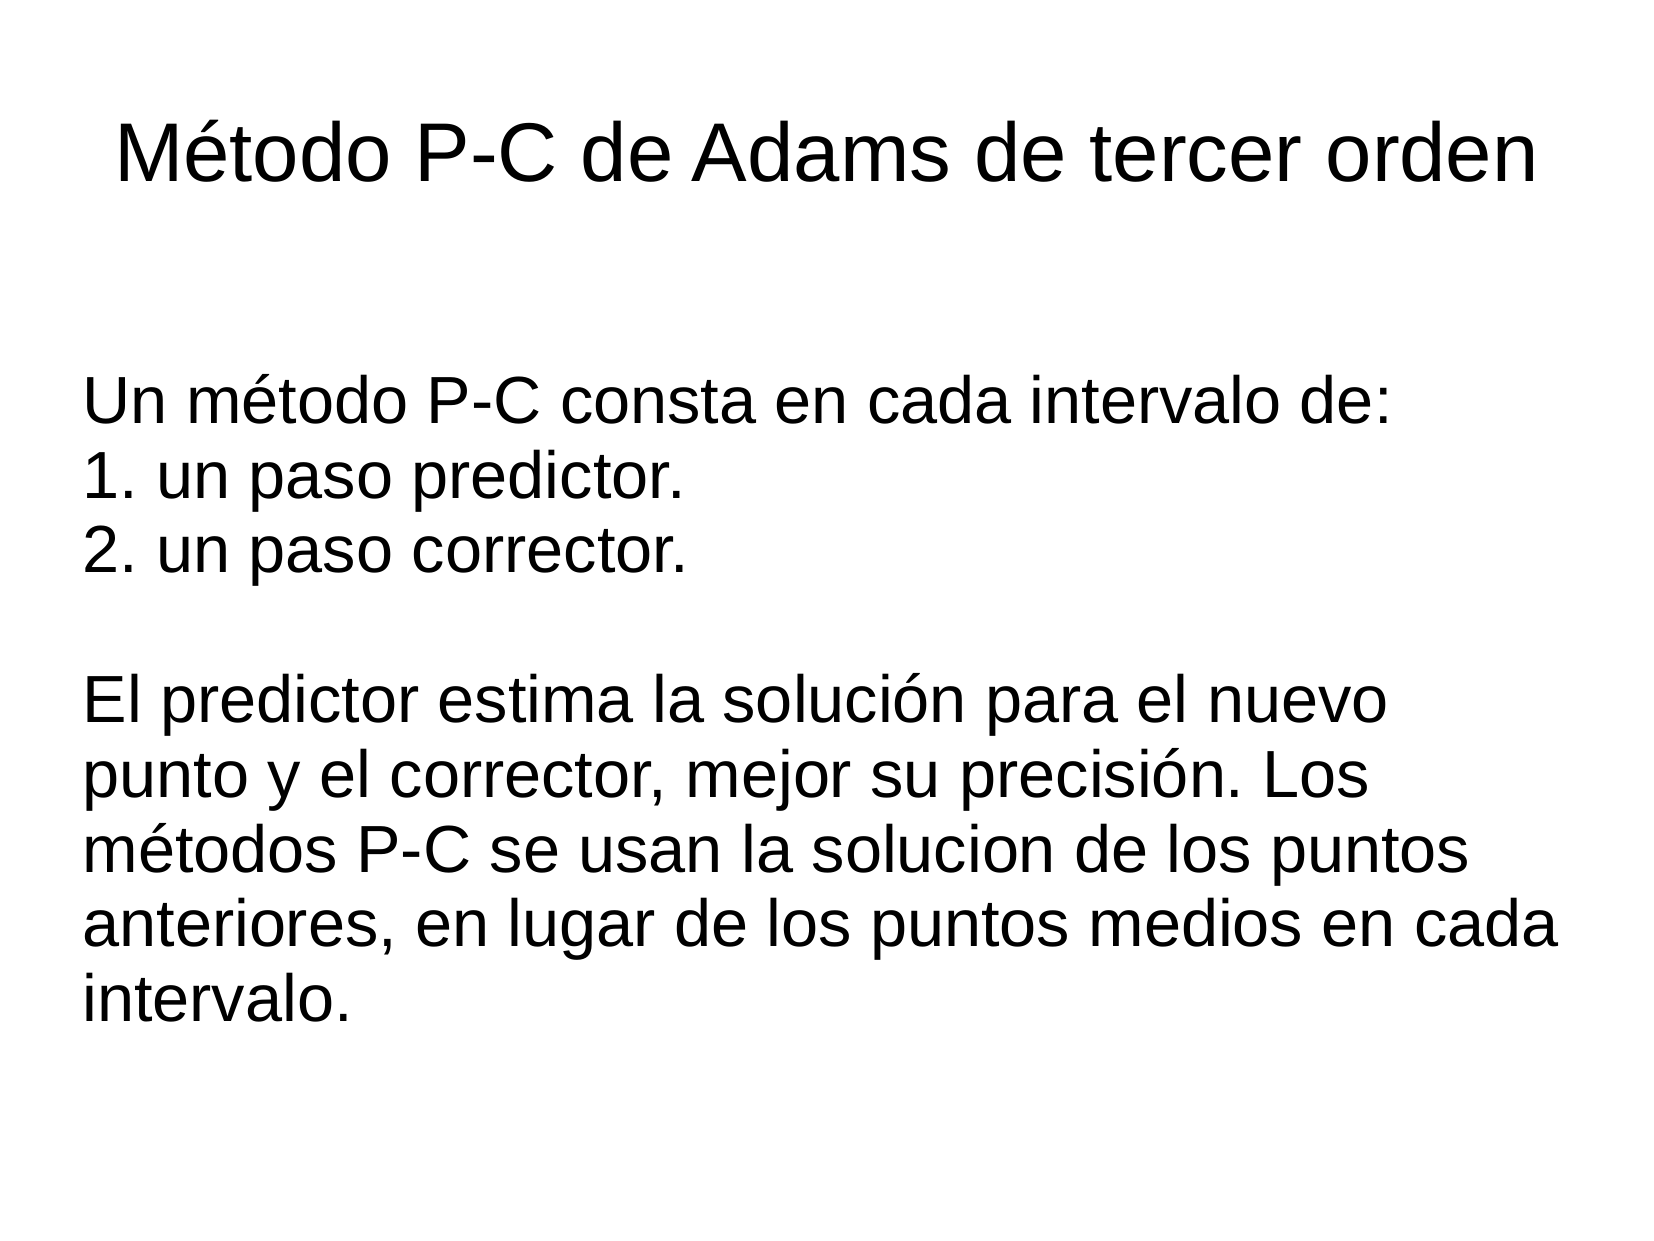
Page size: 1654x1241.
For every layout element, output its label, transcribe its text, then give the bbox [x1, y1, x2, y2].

title Método P-C de Adams de tercer orden [82, 56, 1571, 250]
subtitle Un método P-C consta en cada intervalo de: 1. un paso predictor. 2. un paso corrector. El predictor estima la solución para el nuevo punto y el corrector, mejor su precisión. Los métodos P-C se usan la solucion de los puntos anteriores, en lugar de los puntos medios en cada intervalo. [82, 297, 1571, 1102]
